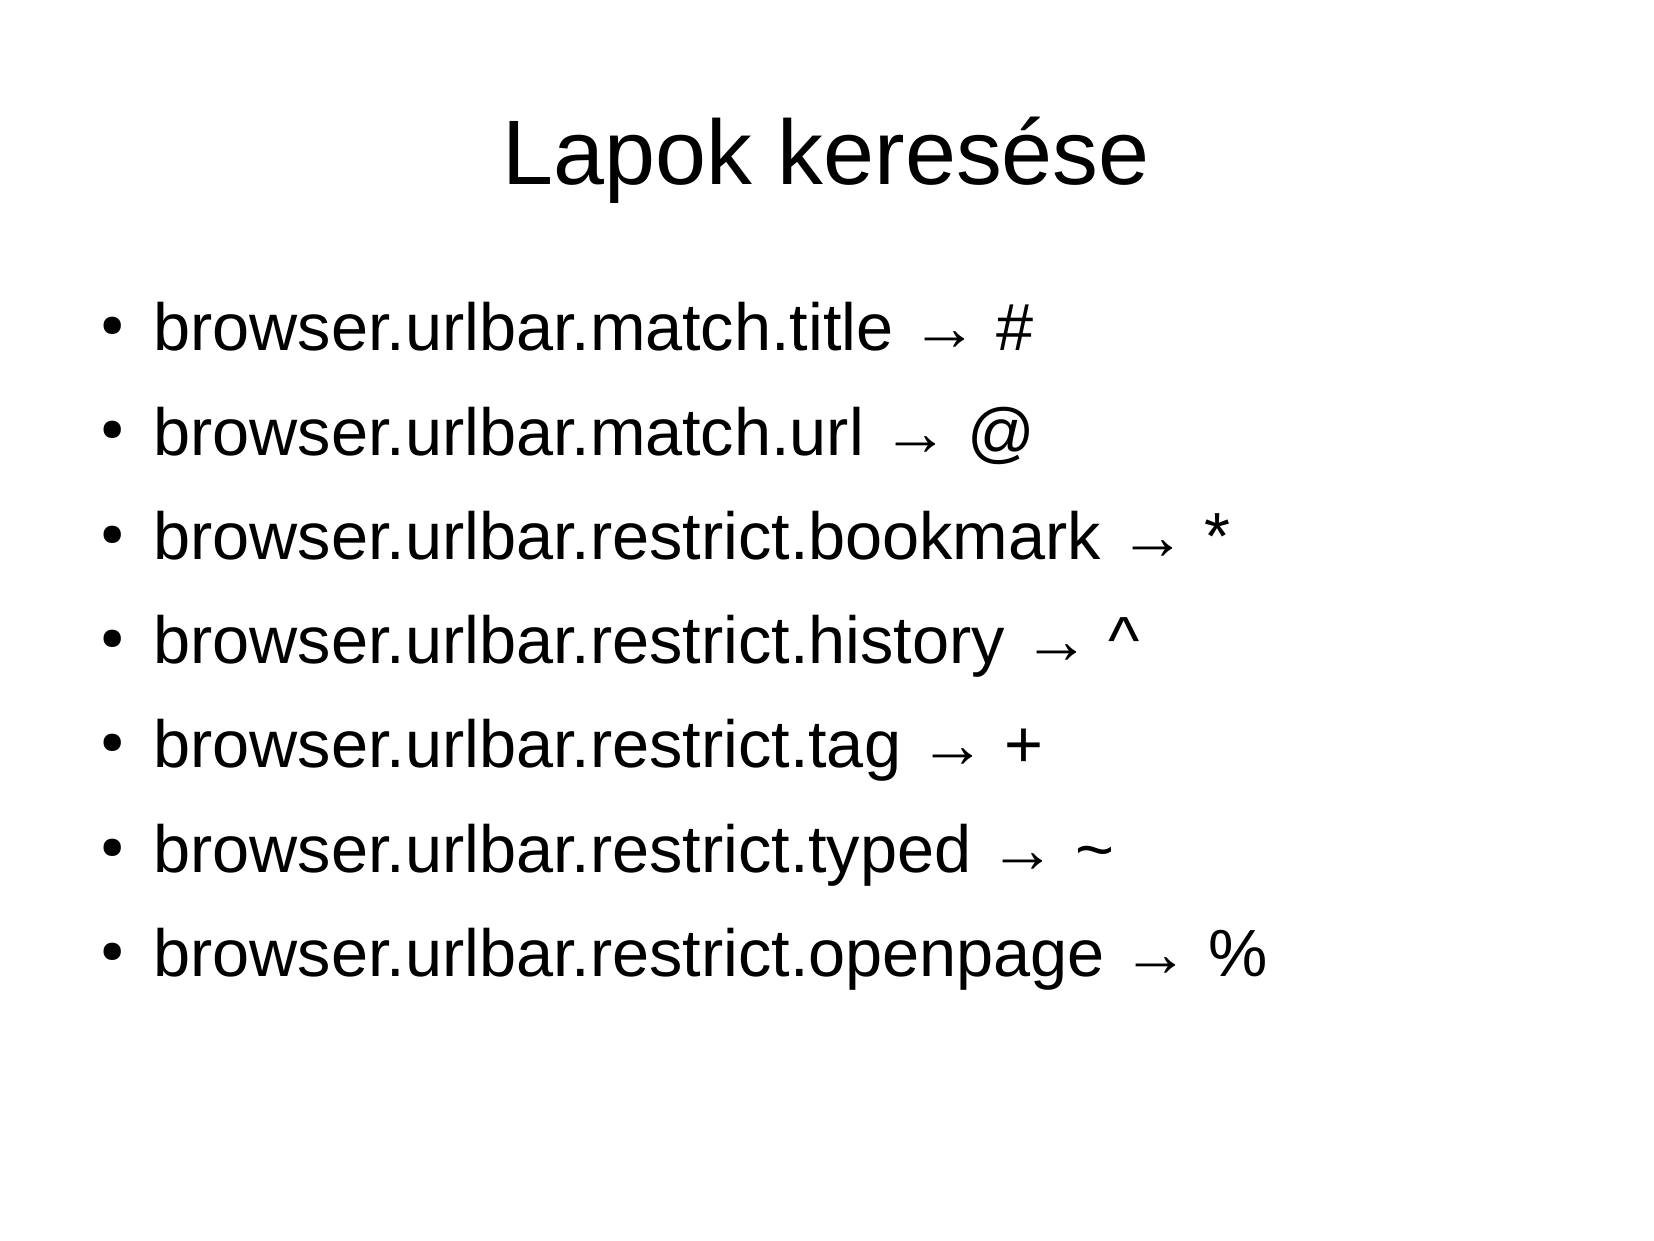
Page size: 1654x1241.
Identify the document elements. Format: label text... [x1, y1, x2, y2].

title Lapok keresése [82, 49, 1571, 257]
list browser.urlbar.match.title → # browser.urlbar.match.url → @ browser.urlbar.restrict.bookmark → * browser.urlbar.restrict.history → ^ browser.urlbar.restrict.tag → + browser.urlbar.restrict.typed → ~ browser.urlbar.restrict.openpage → % [82, 290, 1538, 1010]
